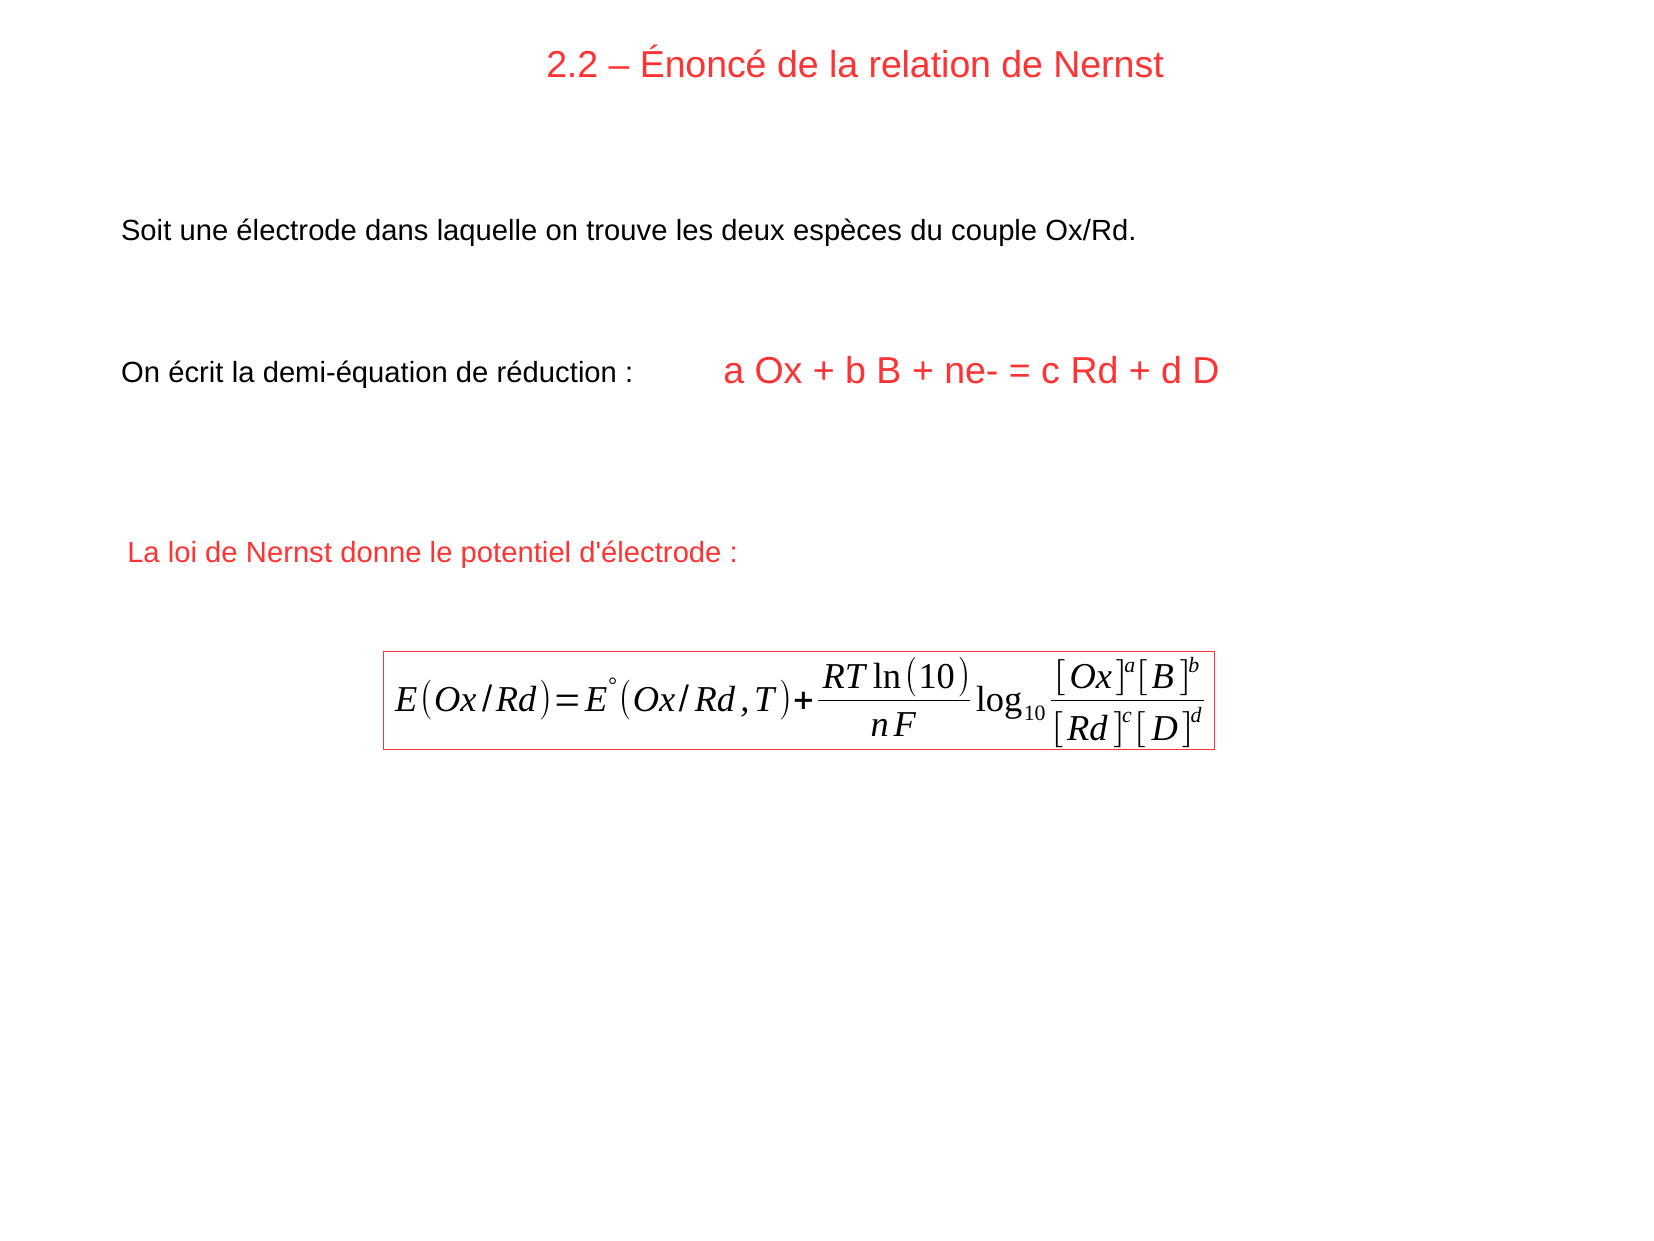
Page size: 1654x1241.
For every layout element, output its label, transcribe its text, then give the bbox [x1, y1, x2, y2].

text_box a Ox + b B + ne- = c Rd + d D [708, 342, 1264, 400]
text_box La loi de Nernst donne le potentiel d'électrode : [112, 528, 763, 577]
chart [383, 651, 1215, 750]
text_box On écrit la demi-équation de réduction : [106, 348, 708, 397]
text_box 2.2 – Énoncé de la relation de Nernst [531, 35, 1205, 95]
text_box Soit une électrode dans laquelle on trouve les deux espèces du couple Ox/Rd. [106, 206, 1182, 255]
